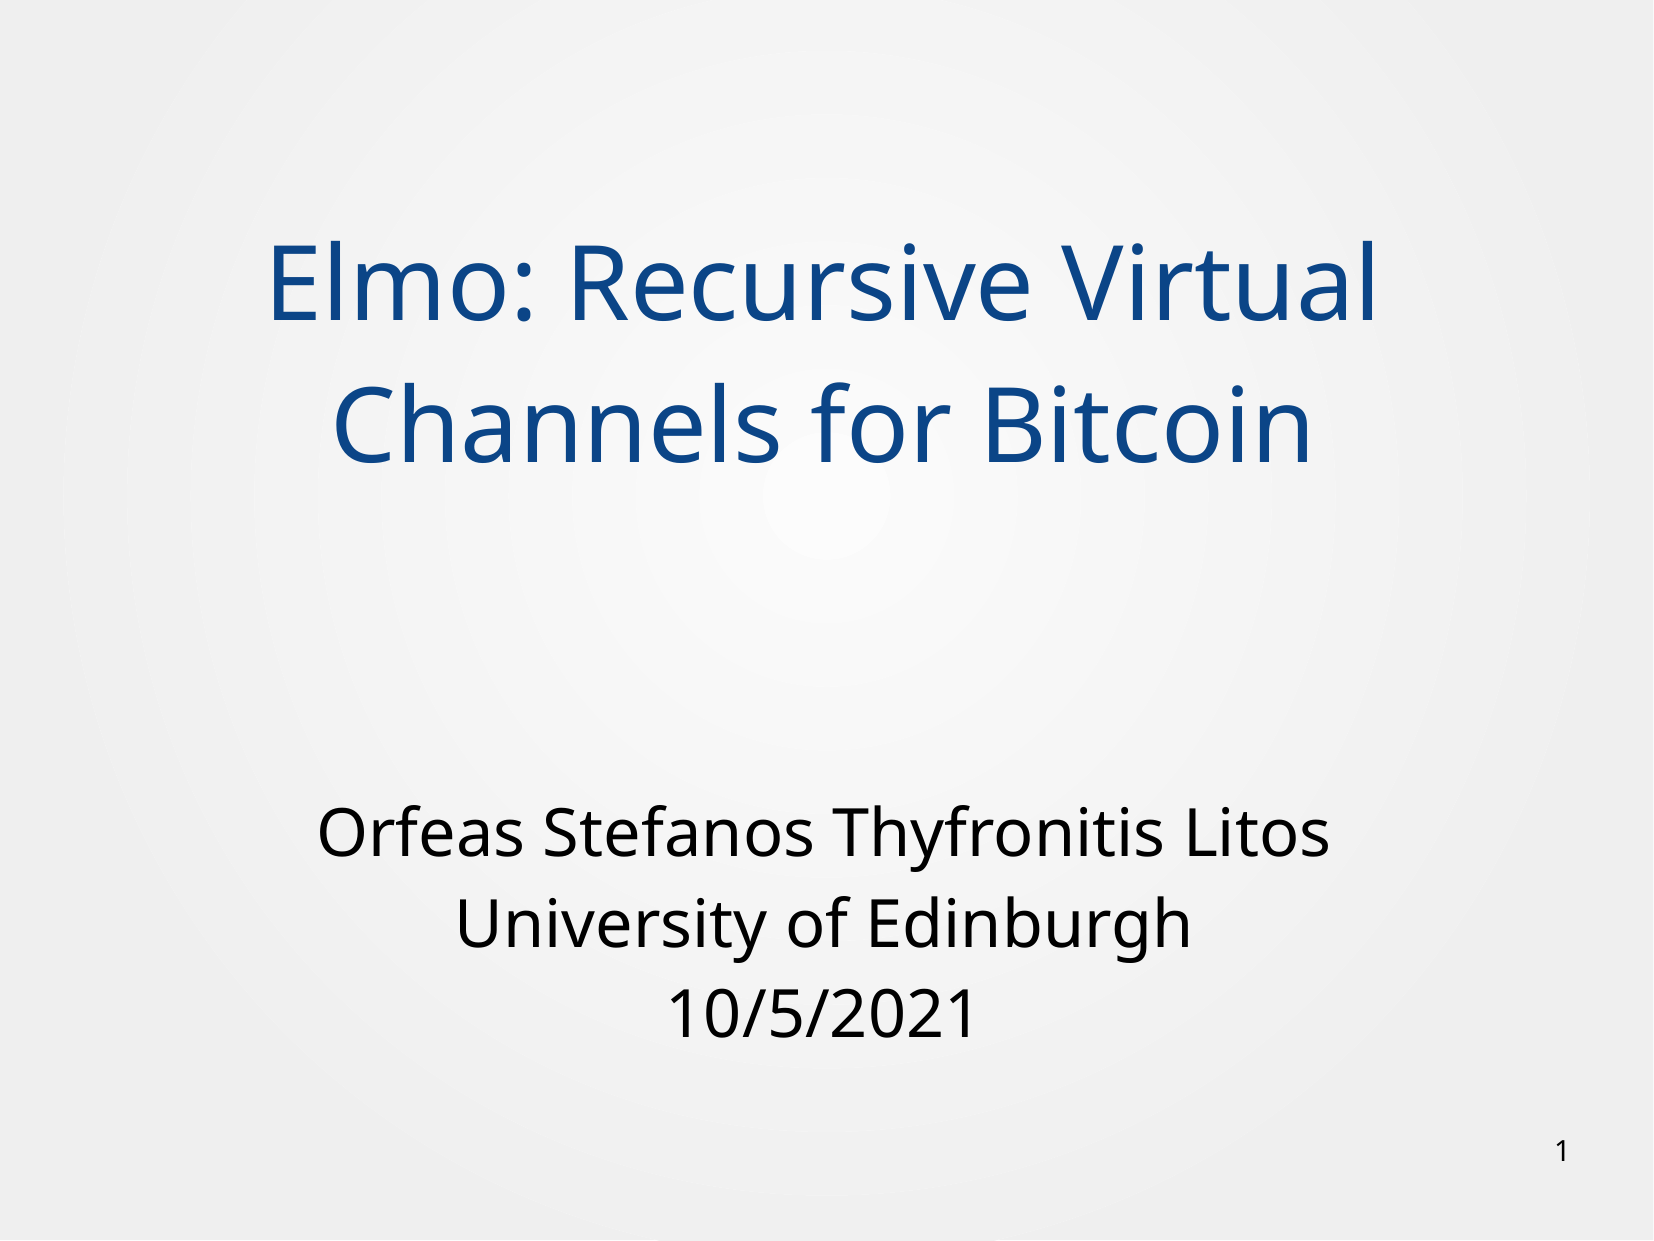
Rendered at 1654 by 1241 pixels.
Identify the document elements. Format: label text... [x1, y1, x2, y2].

title Elmo: Recursive Virtual Channels for Bitcoin [264, 208, 1389, 493]
subtitle Orfeas Stefanos Thyfronitis Litos University of Edinburgh 10/5/2021 [316, 785, 1338, 1097]
